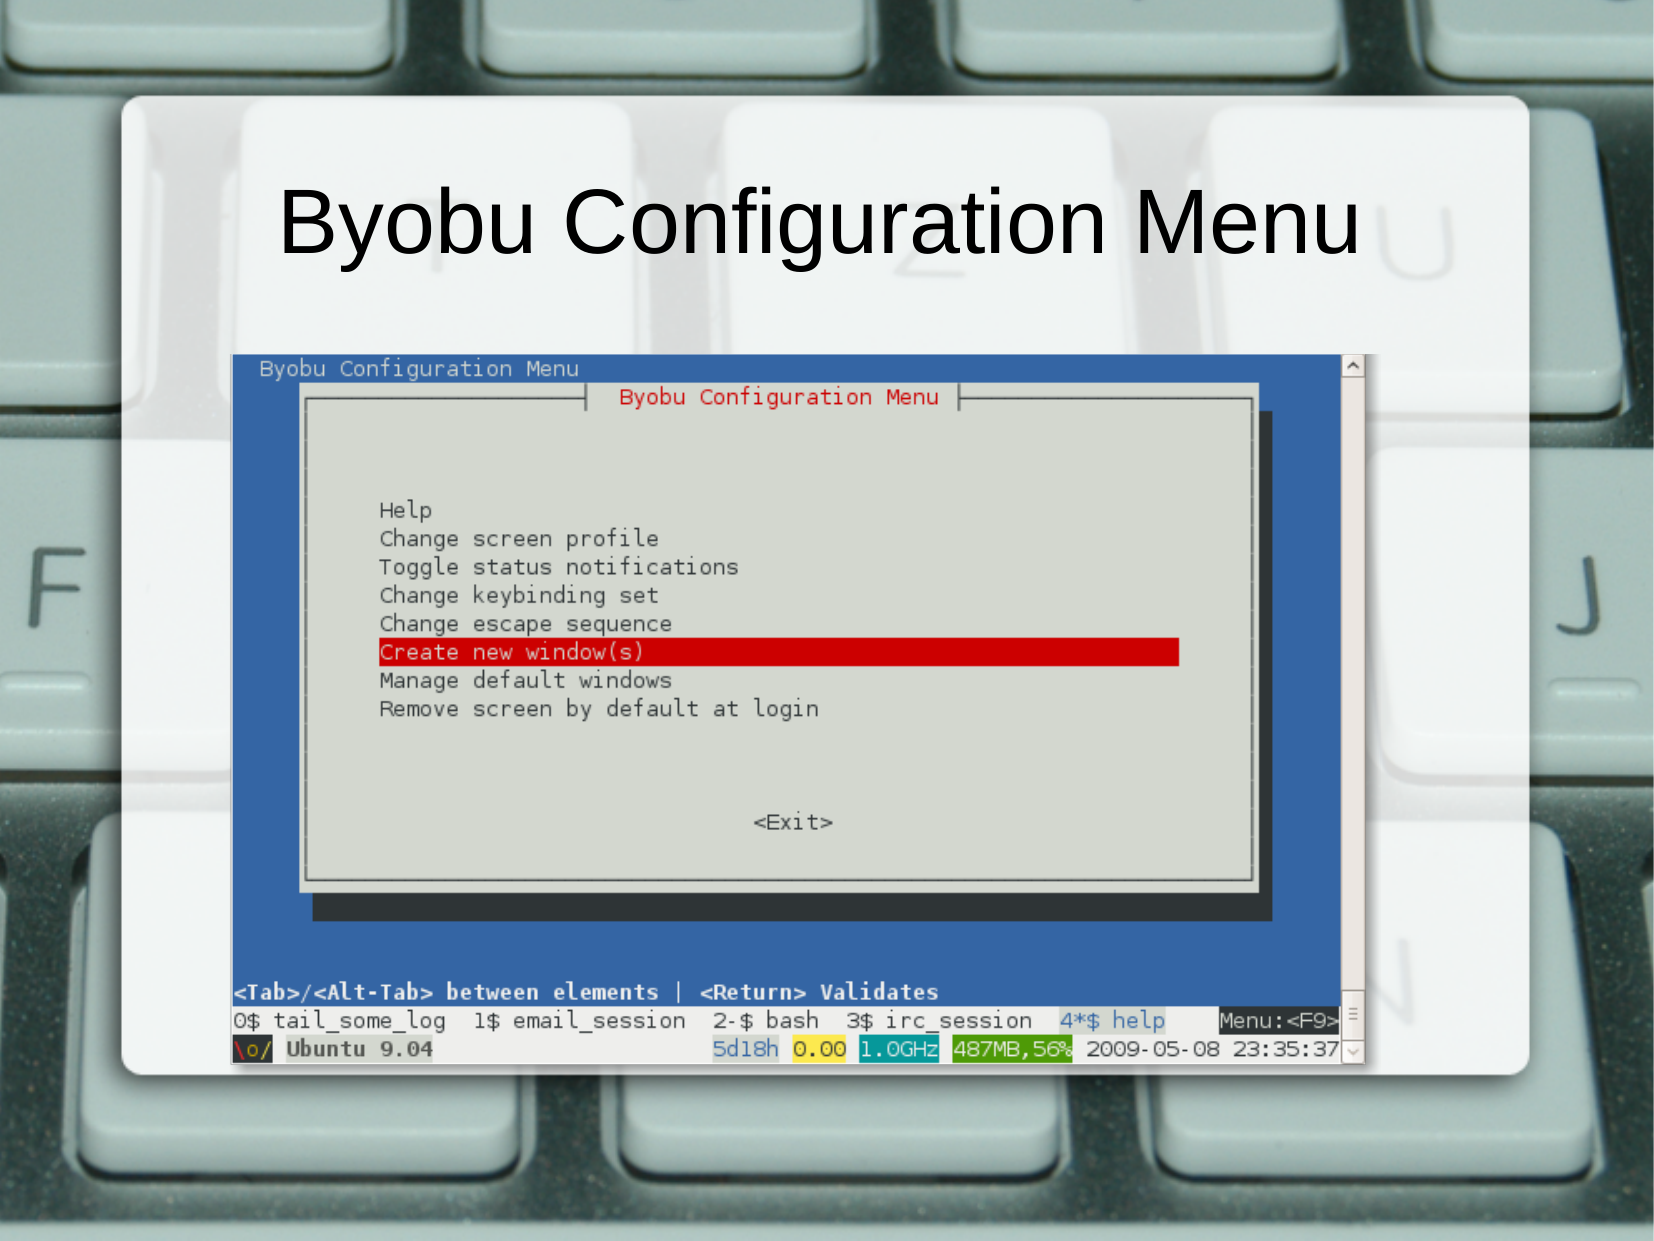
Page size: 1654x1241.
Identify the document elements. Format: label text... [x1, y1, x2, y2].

title Byobu Configuration Menu [135, 117, 1506, 325]
picture [0, 0, 1654, 1241]
chart [147, 354, 1506, 1241]
